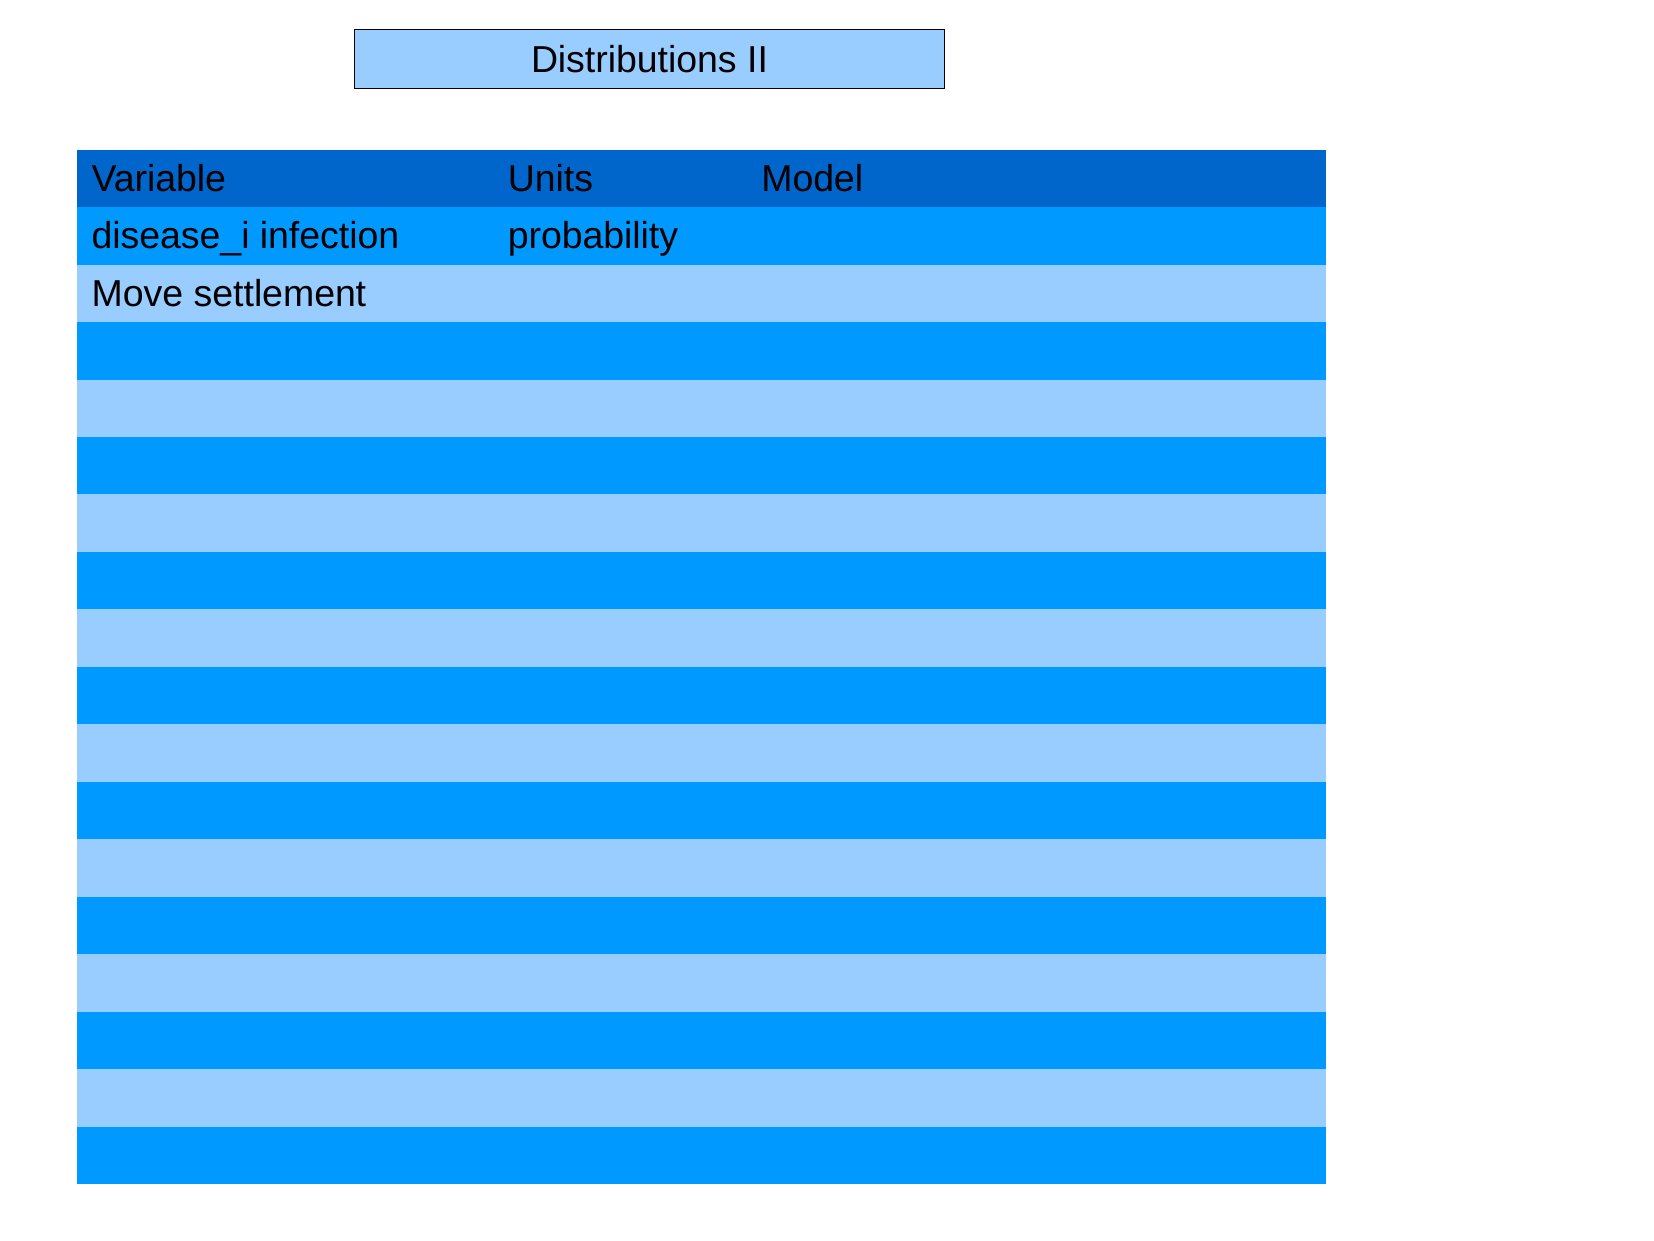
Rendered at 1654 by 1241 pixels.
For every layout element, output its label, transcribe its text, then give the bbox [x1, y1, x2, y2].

table_header Model [747, 150, 1326, 207]
table_cell [493, 1069, 747, 1127]
table_cell [493, 322, 747, 380]
table_cell [493, 667, 747, 724]
table_cell [77, 322, 493, 380]
table_cell [493, 265, 747, 322]
table_cell [747, 552, 1326, 609]
table_cell [493, 437, 747, 494]
table_cell [747, 667, 1326, 724]
table_cell [493, 494, 747, 552]
table_cell [493, 954, 747, 1012]
table_cell [747, 609, 1326, 667]
table_cell [493, 839, 747, 897]
table_cell [77, 609, 493, 667]
table_cell [493, 552, 747, 609]
text_box Distributions II [354, 29, 945, 89]
table_cell [747, 954, 1326, 1012]
table_cell [747, 724, 1326, 782]
table_cell [77, 1012, 493, 1069]
table_cell [747, 1012, 1326, 1069]
table_cell disease_i infection [77, 207, 493, 265]
table_cell [747, 782, 1326, 839]
table_cell [493, 1012, 747, 1069]
table_cell [77, 954, 493, 1012]
table_cell [77, 1069, 493, 1127]
table_cell [747, 265, 1326, 322]
table_cell [747, 207, 1326, 265]
table_cell [493, 897, 747, 954]
table_cell [747, 1127, 1326, 1184]
table_cell probability [493, 207, 747, 265]
table_cell [493, 724, 747, 782]
table_cell [77, 724, 493, 782]
table_cell [77, 1127, 493, 1184]
table_header Variable [77, 150, 493, 207]
table_cell [747, 839, 1326, 897]
table_cell [77, 782, 493, 839]
table_cell [747, 437, 1326, 494]
table_cell [747, 1069, 1326, 1127]
table_cell [493, 782, 747, 839]
table_cell [747, 322, 1326, 380]
table_cell [747, 897, 1326, 954]
table_cell [493, 609, 747, 667]
table_cell [747, 380, 1326, 437]
table_cell [77, 897, 493, 954]
table_cell [493, 380, 747, 437]
table_cell [77, 552, 493, 609]
table_cell [747, 494, 1326, 552]
table_cell [77, 437, 493, 494]
table_header Units [493, 150, 747, 207]
table_cell [77, 380, 493, 437]
table_cell [493, 1127, 747, 1184]
table_cell [77, 494, 493, 552]
table_cell [77, 667, 493, 724]
table_cell Move settlement [77, 265, 493, 322]
table_cell [77, 839, 493, 897]
